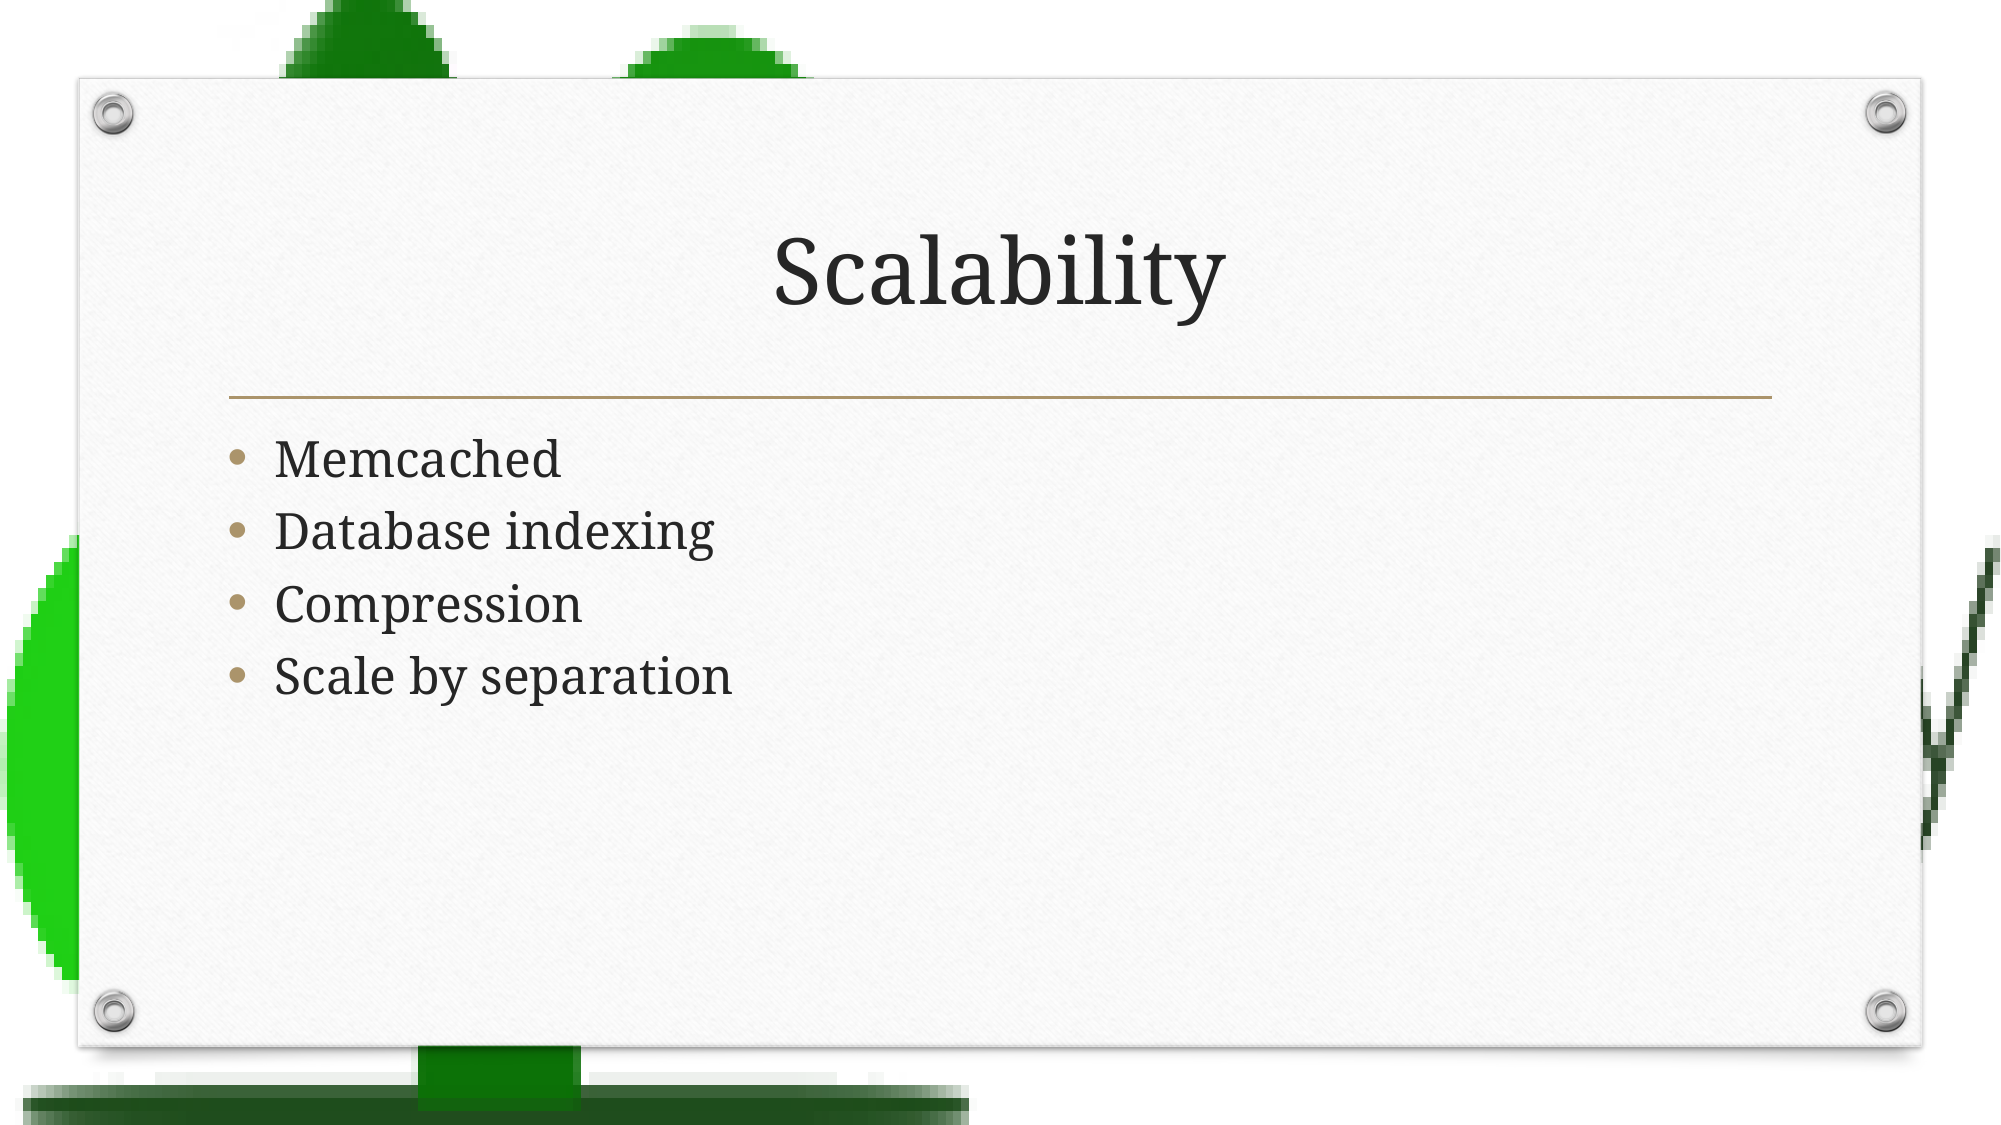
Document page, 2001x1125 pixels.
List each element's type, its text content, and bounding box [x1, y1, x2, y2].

list Memcached Database indexing Compression Scale by separation [212, 419, 1788, 964]
title Scalability [212, 161, 1788, 376]
